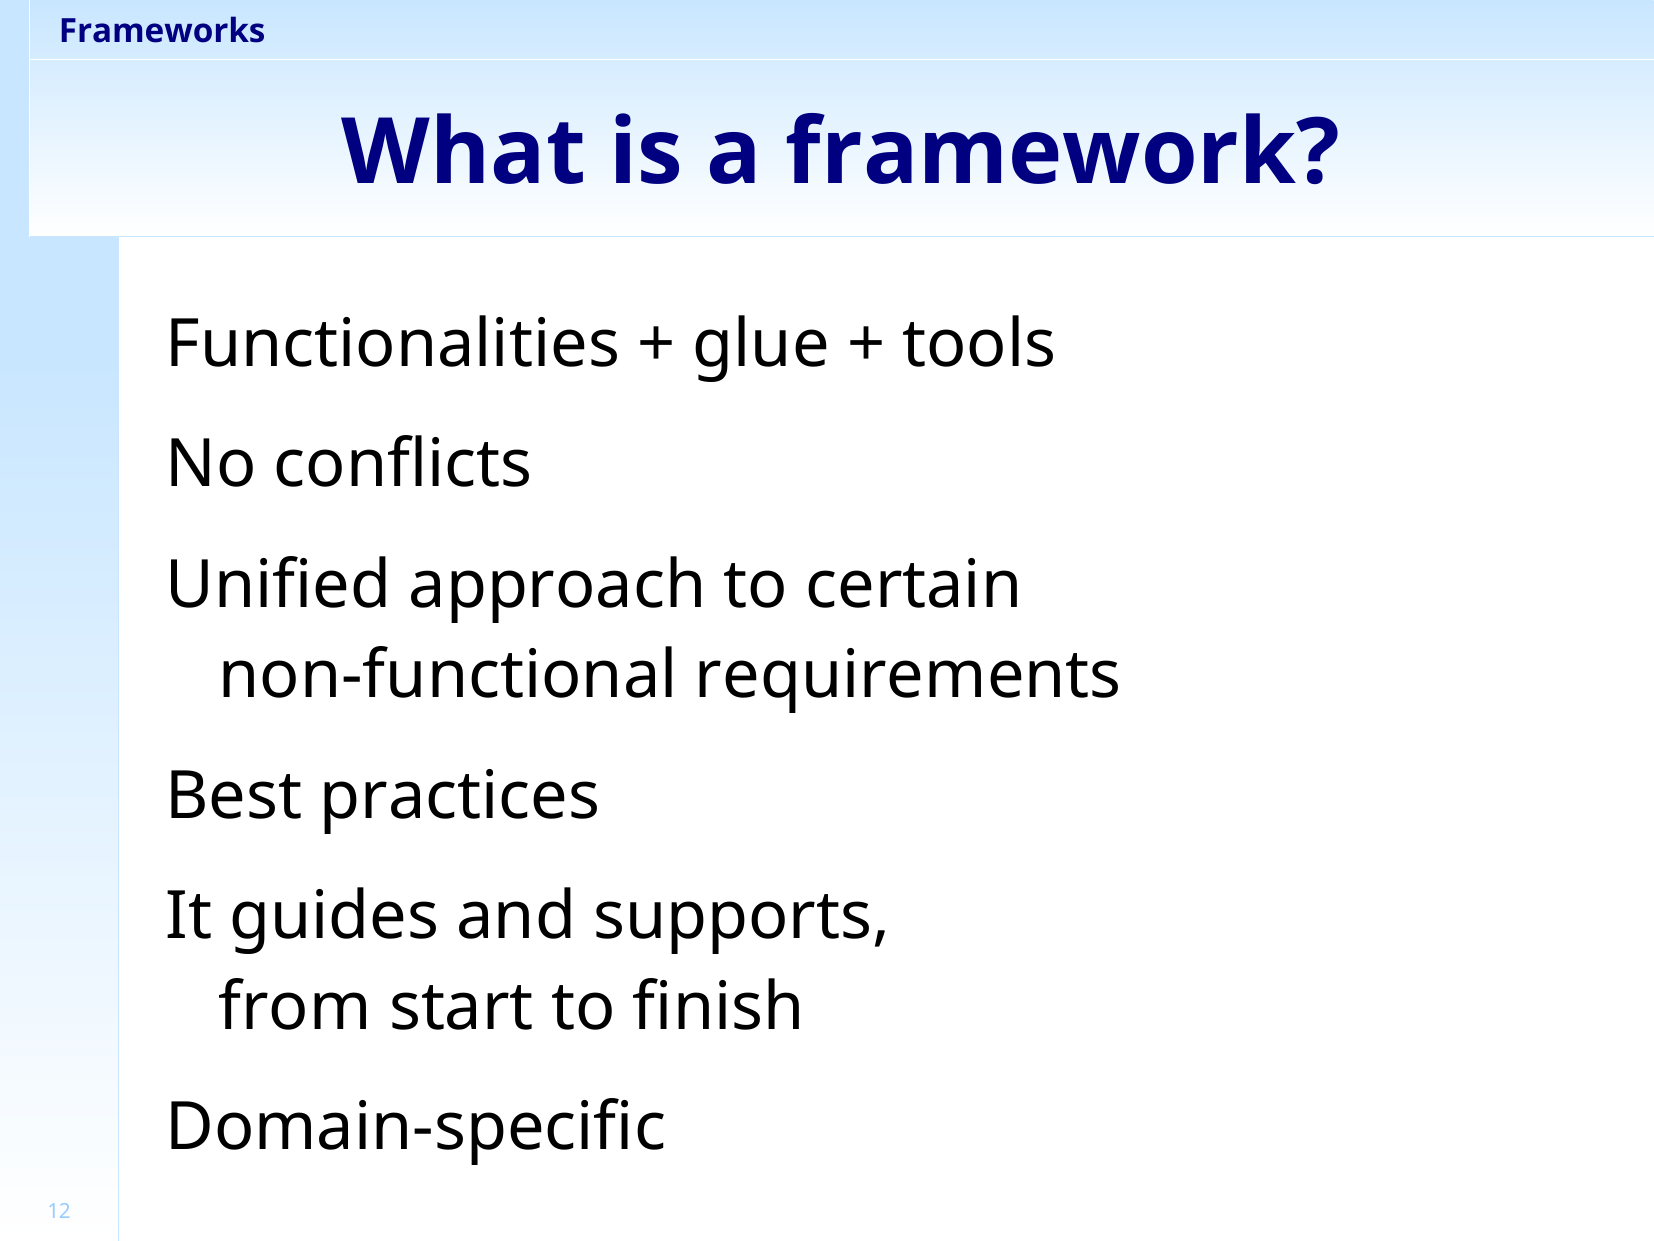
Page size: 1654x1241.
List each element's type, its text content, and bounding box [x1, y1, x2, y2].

list Functionalities + glue + tools No conflicts Unified approach to certain non-functional requirements Best practices It guides and supports, from start to finish Domain-specific [147, 295, 1625, 1182]
title What is a framework? [29, 59, 1654, 237]
title Frameworks [59, 0, 355, 60]
